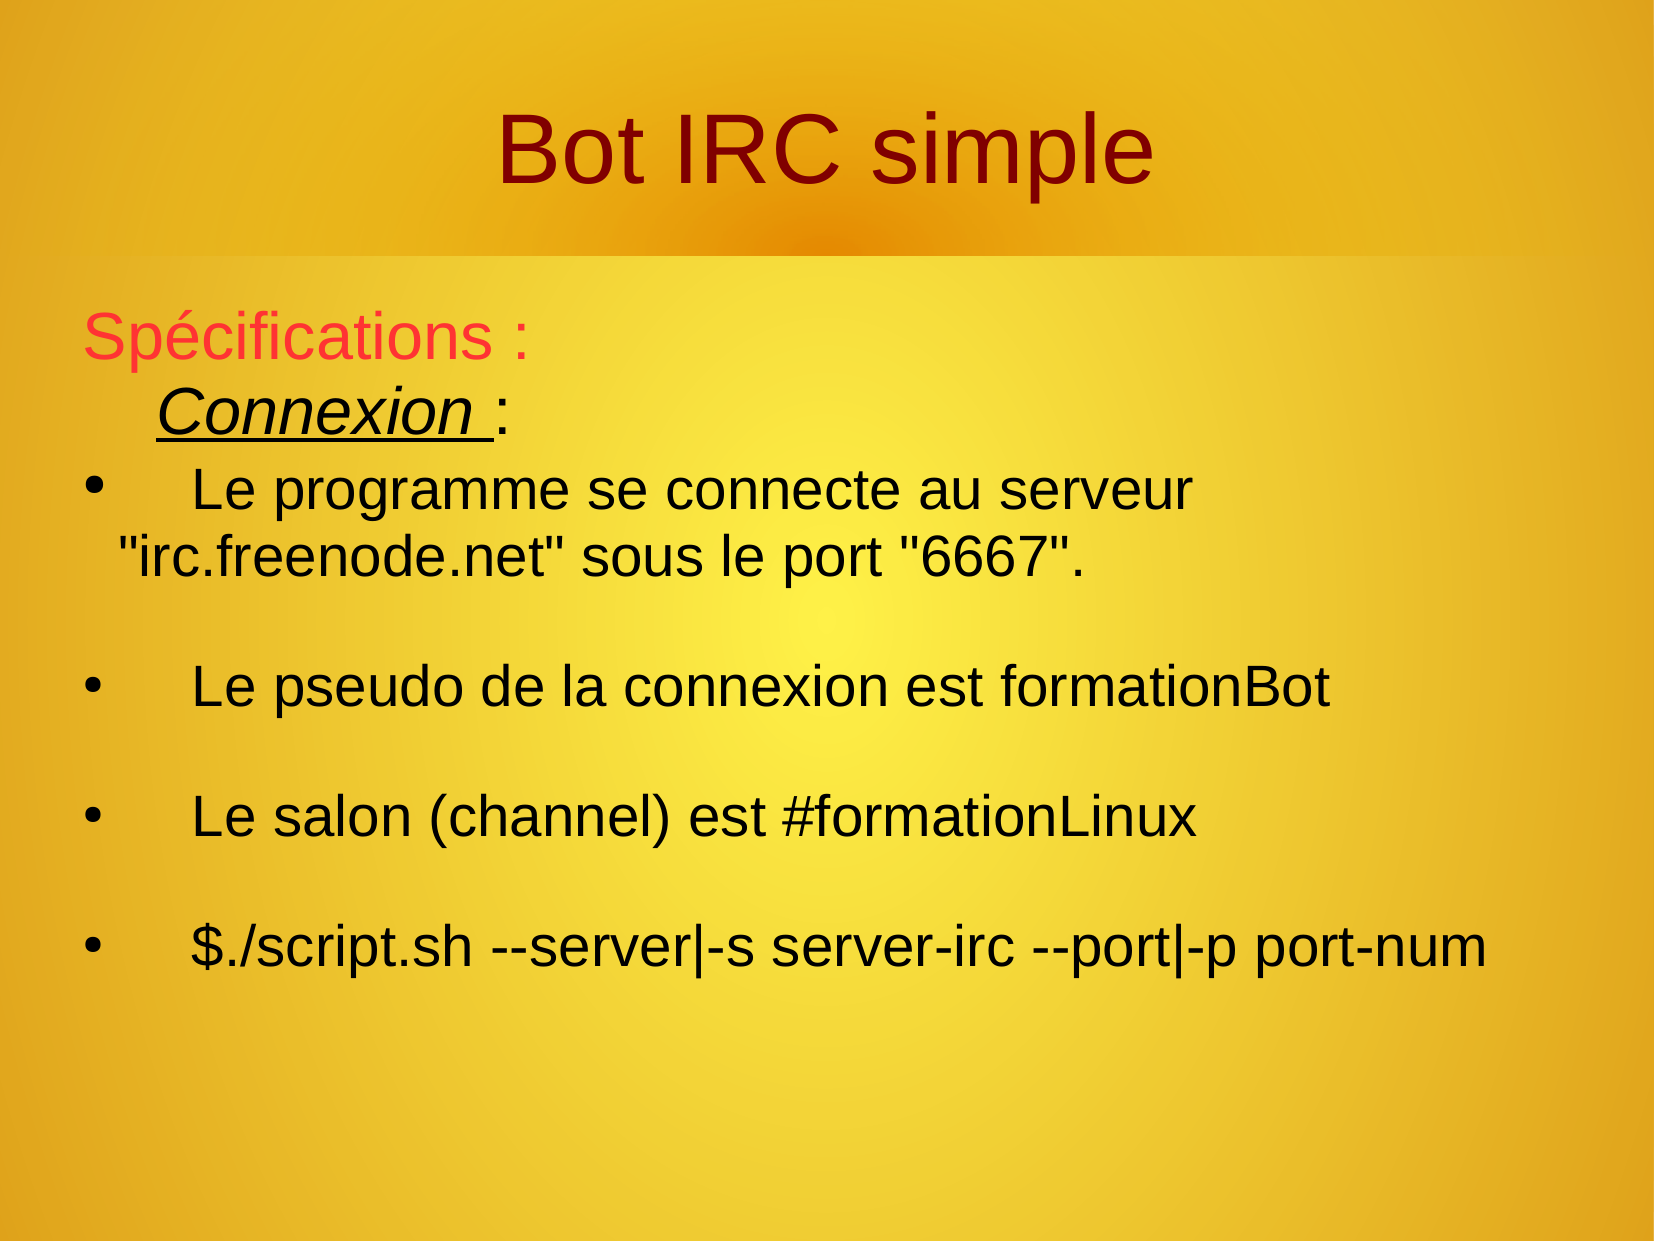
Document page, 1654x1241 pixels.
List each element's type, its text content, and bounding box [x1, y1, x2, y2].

title Bot IRC simple [82, 47, 1571, 252]
subtitle Spécifications : Connexion : Le programme se connecte au serveur "irc.freenode.net" sous le port "6667". Le pseudo de la connexion est formationBot Le salon (channel) est #formationLinux $./script.sh --server|-s server-irc --port|-p port-num [82, 299, 1571, 1184]
